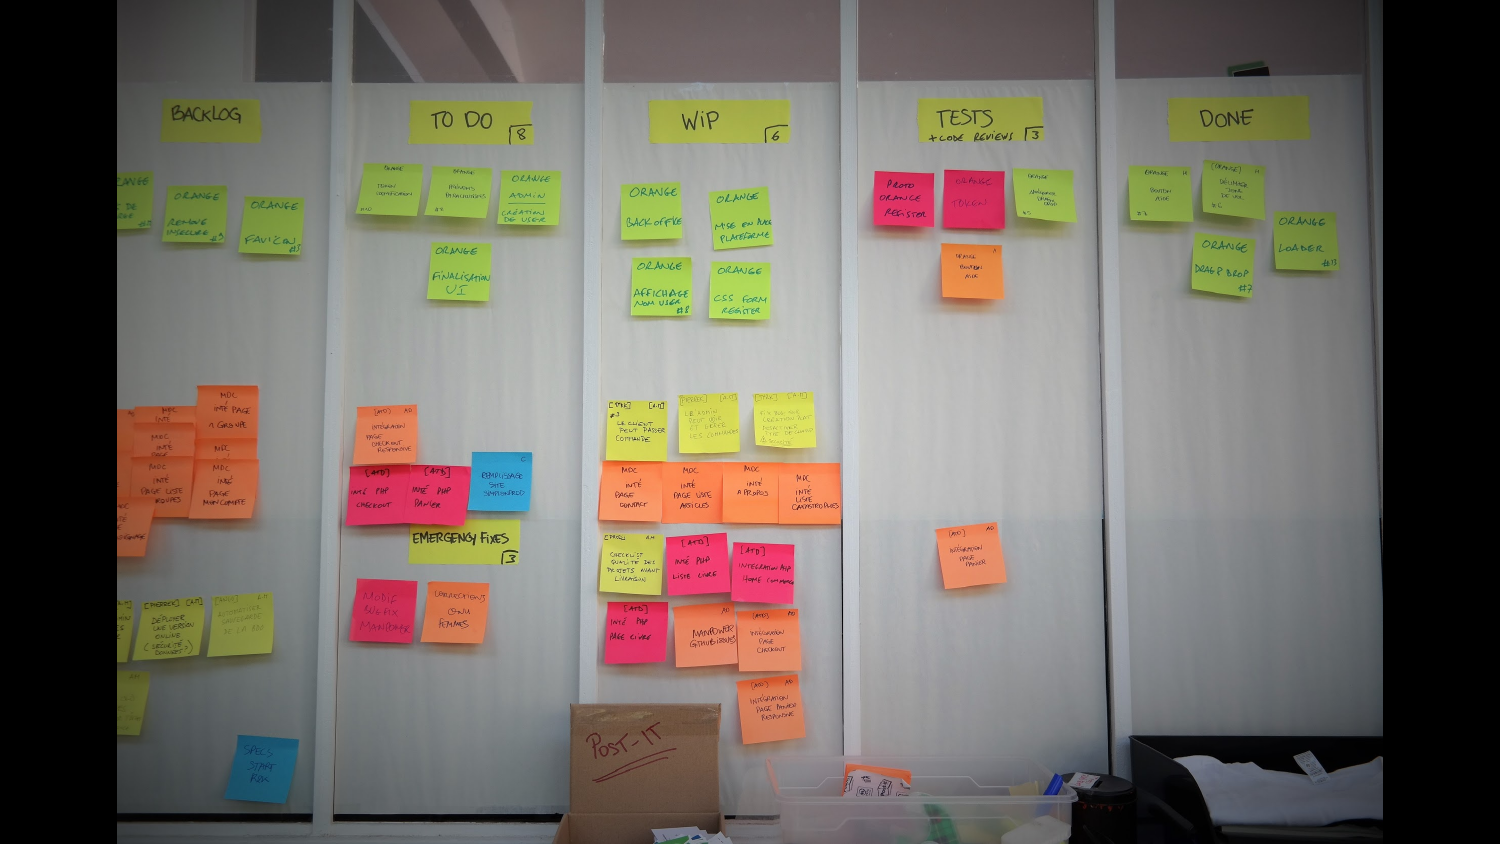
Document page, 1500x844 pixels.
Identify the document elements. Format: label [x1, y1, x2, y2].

picture [117, 0, 1383, 844]
